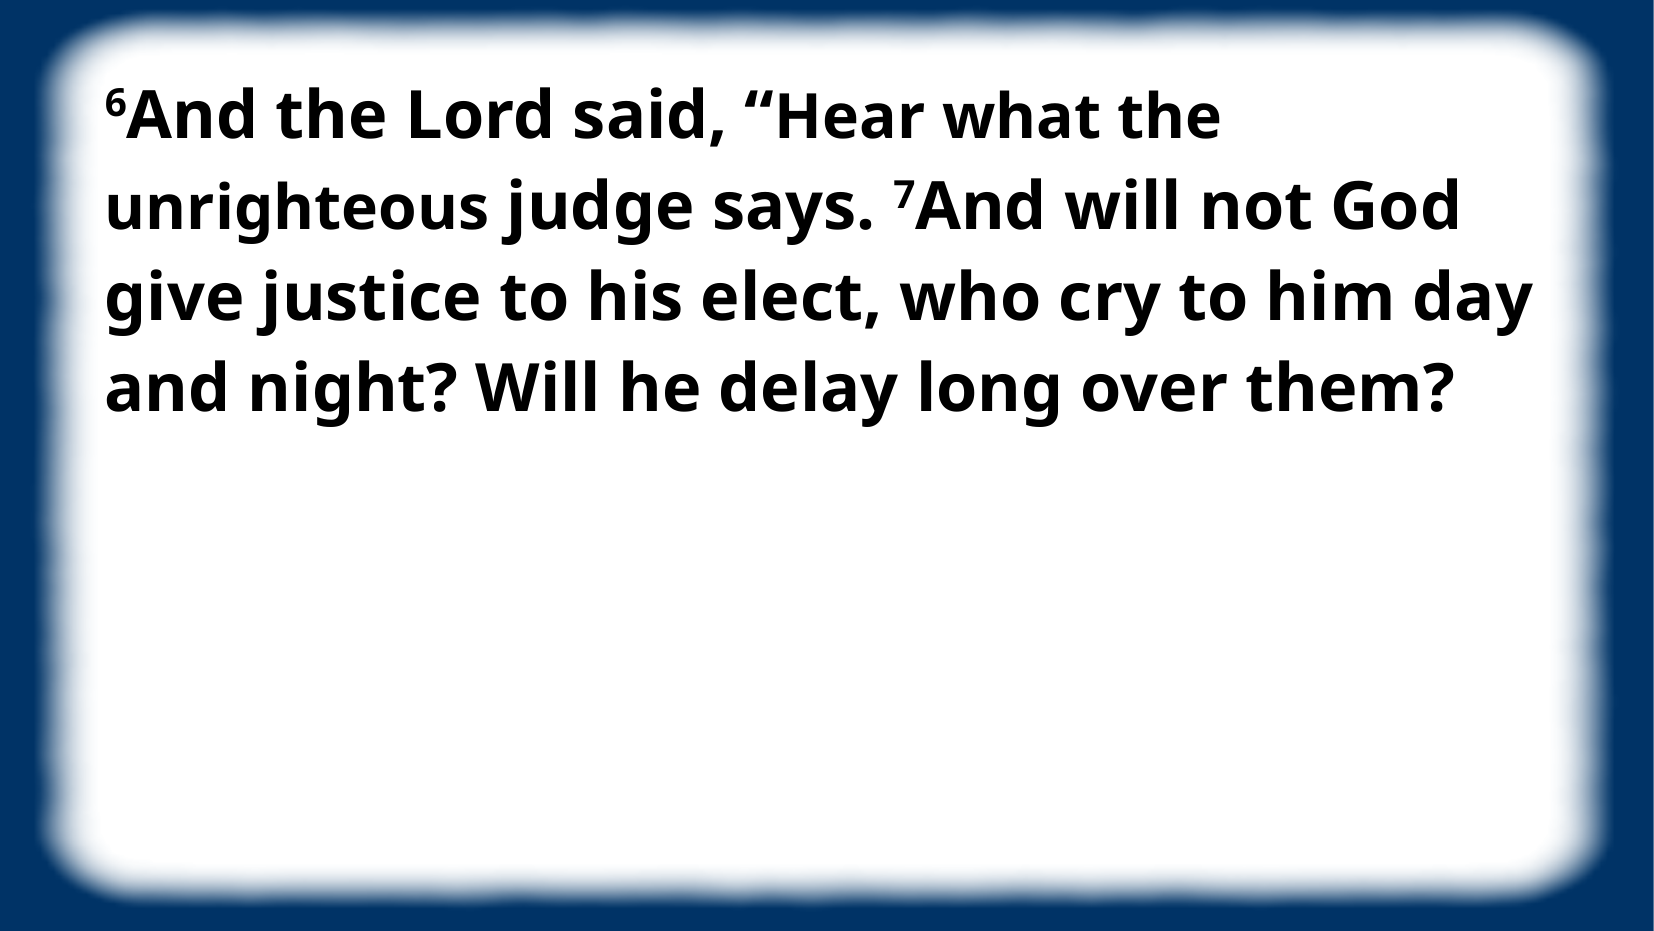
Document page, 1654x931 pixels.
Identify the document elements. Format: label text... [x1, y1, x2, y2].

text_box 6And the Lord said, “Hear what the unrighteous judge says. 7And will not God give justice to his elect, who cry to him day and night? Will he delay long over them? [90, 60, 1561, 430]
picture [0, 0, 1654, 931]
